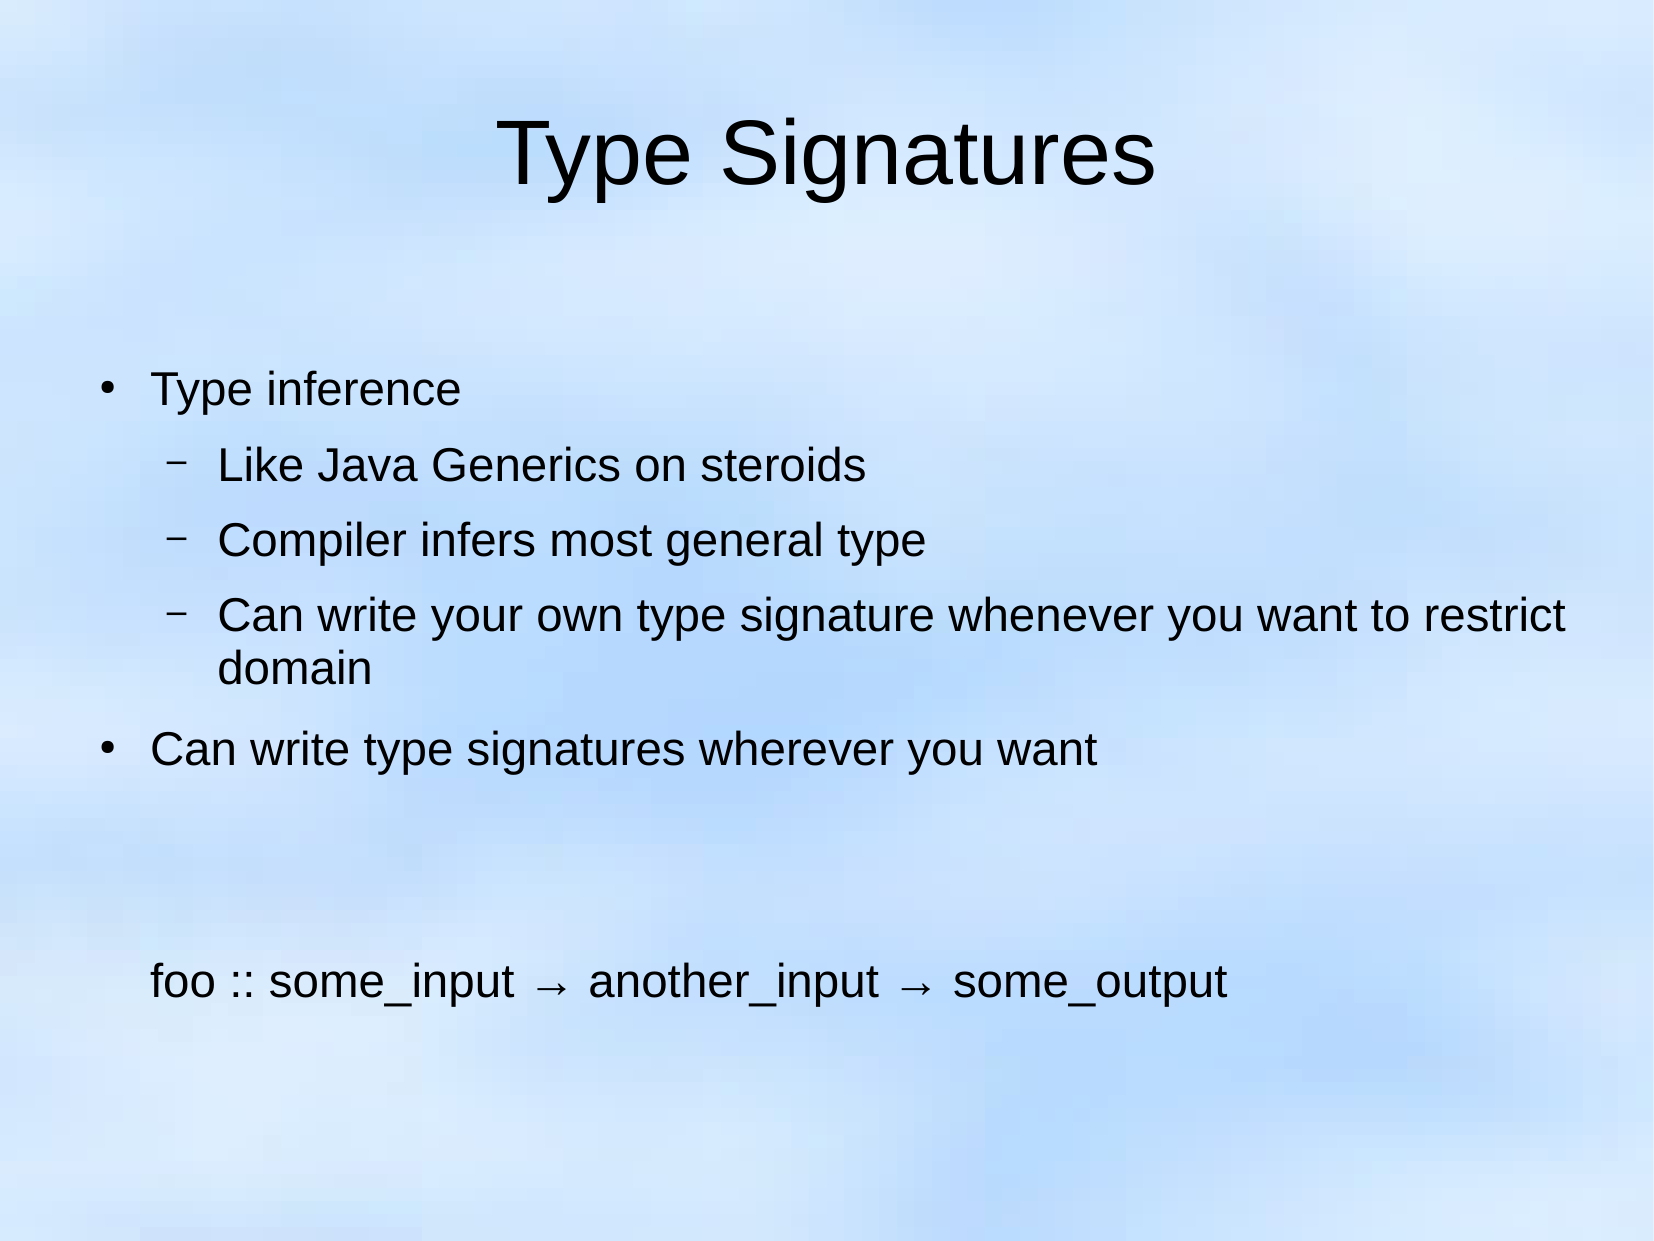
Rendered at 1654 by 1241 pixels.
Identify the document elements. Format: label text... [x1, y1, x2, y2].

title Type Signatures [82, 49, 1571, 257]
picture [0, 0, 1654, 1241]
list Type inference Like Java Generics on steroids Compiler infers most general type Can write your own type signature whenever you want to restrict domain Can write type signatures wherever you want foo :: some_input → another_input → some_output [82, 290, 1571, 1010]
